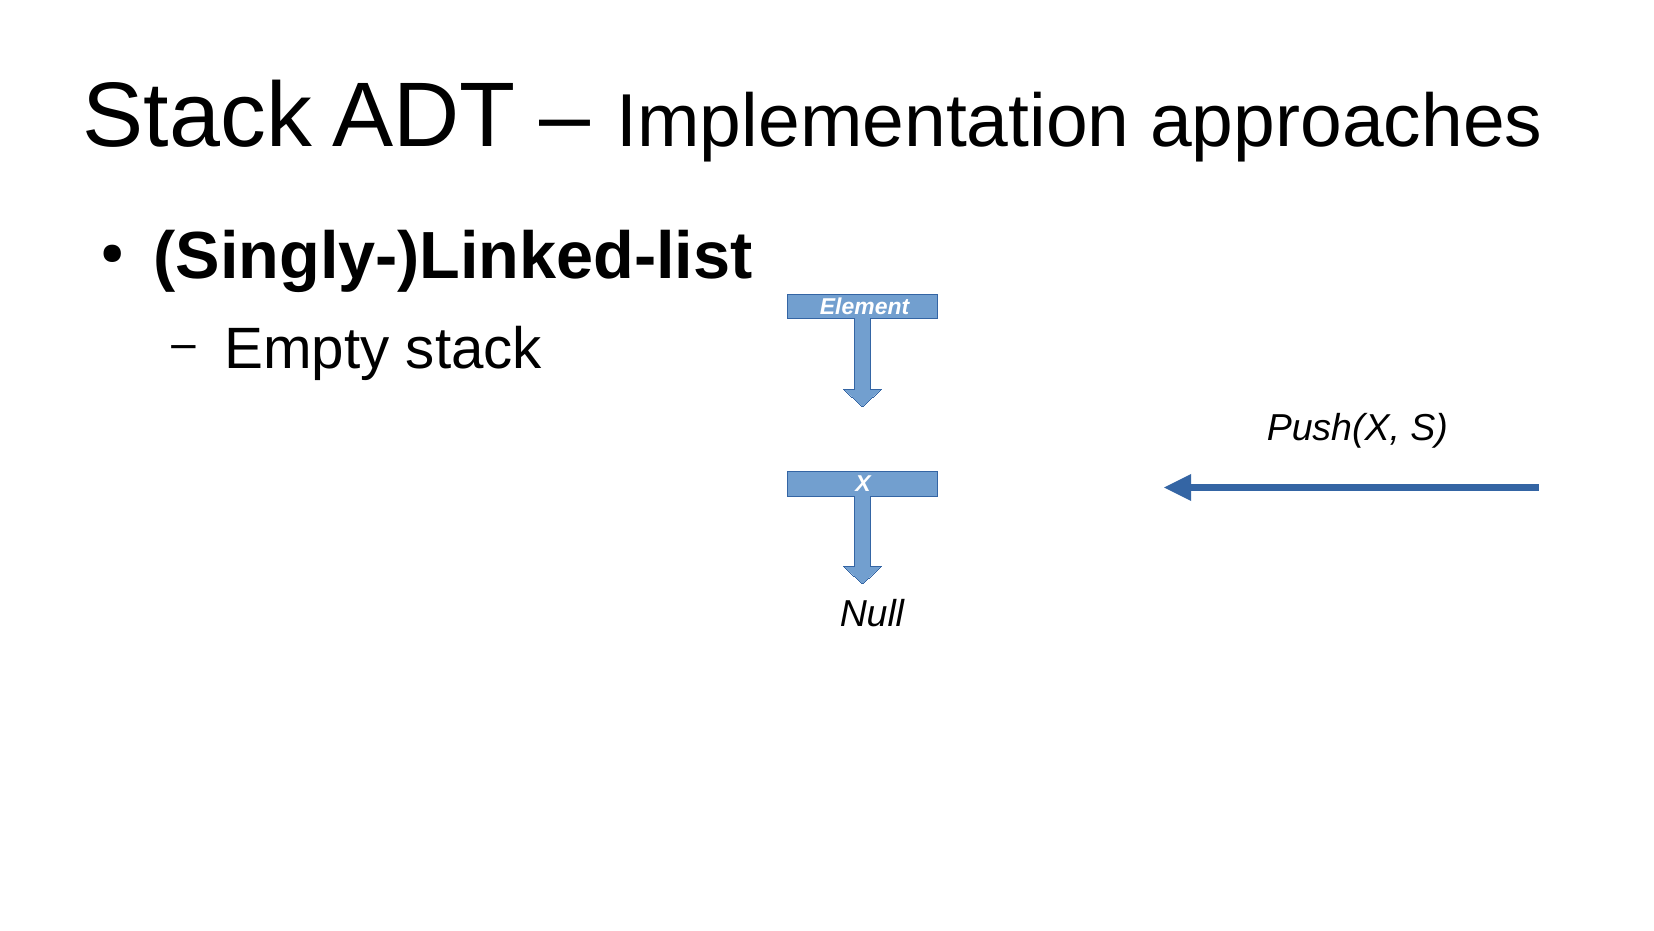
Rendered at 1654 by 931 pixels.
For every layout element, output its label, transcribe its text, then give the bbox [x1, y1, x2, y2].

list (Singly-)Linked-list Empty stack [82, 217, 1571, 758]
title Stack ADT – Implementation approaches [82, 37, 1571, 193]
text_box [843, 327, 882, 407]
text_box Push(X, S) [1252, 398, 1463, 456]
text_box X [840, 463, 991, 504]
text_box Null [825, 584, 920, 642]
text_box [787, 471, 840, 497]
text_box Element [805, 286, 956, 327]
text_box [843, 504, 882, 584]
text_box [787, 294, 805, 319]
